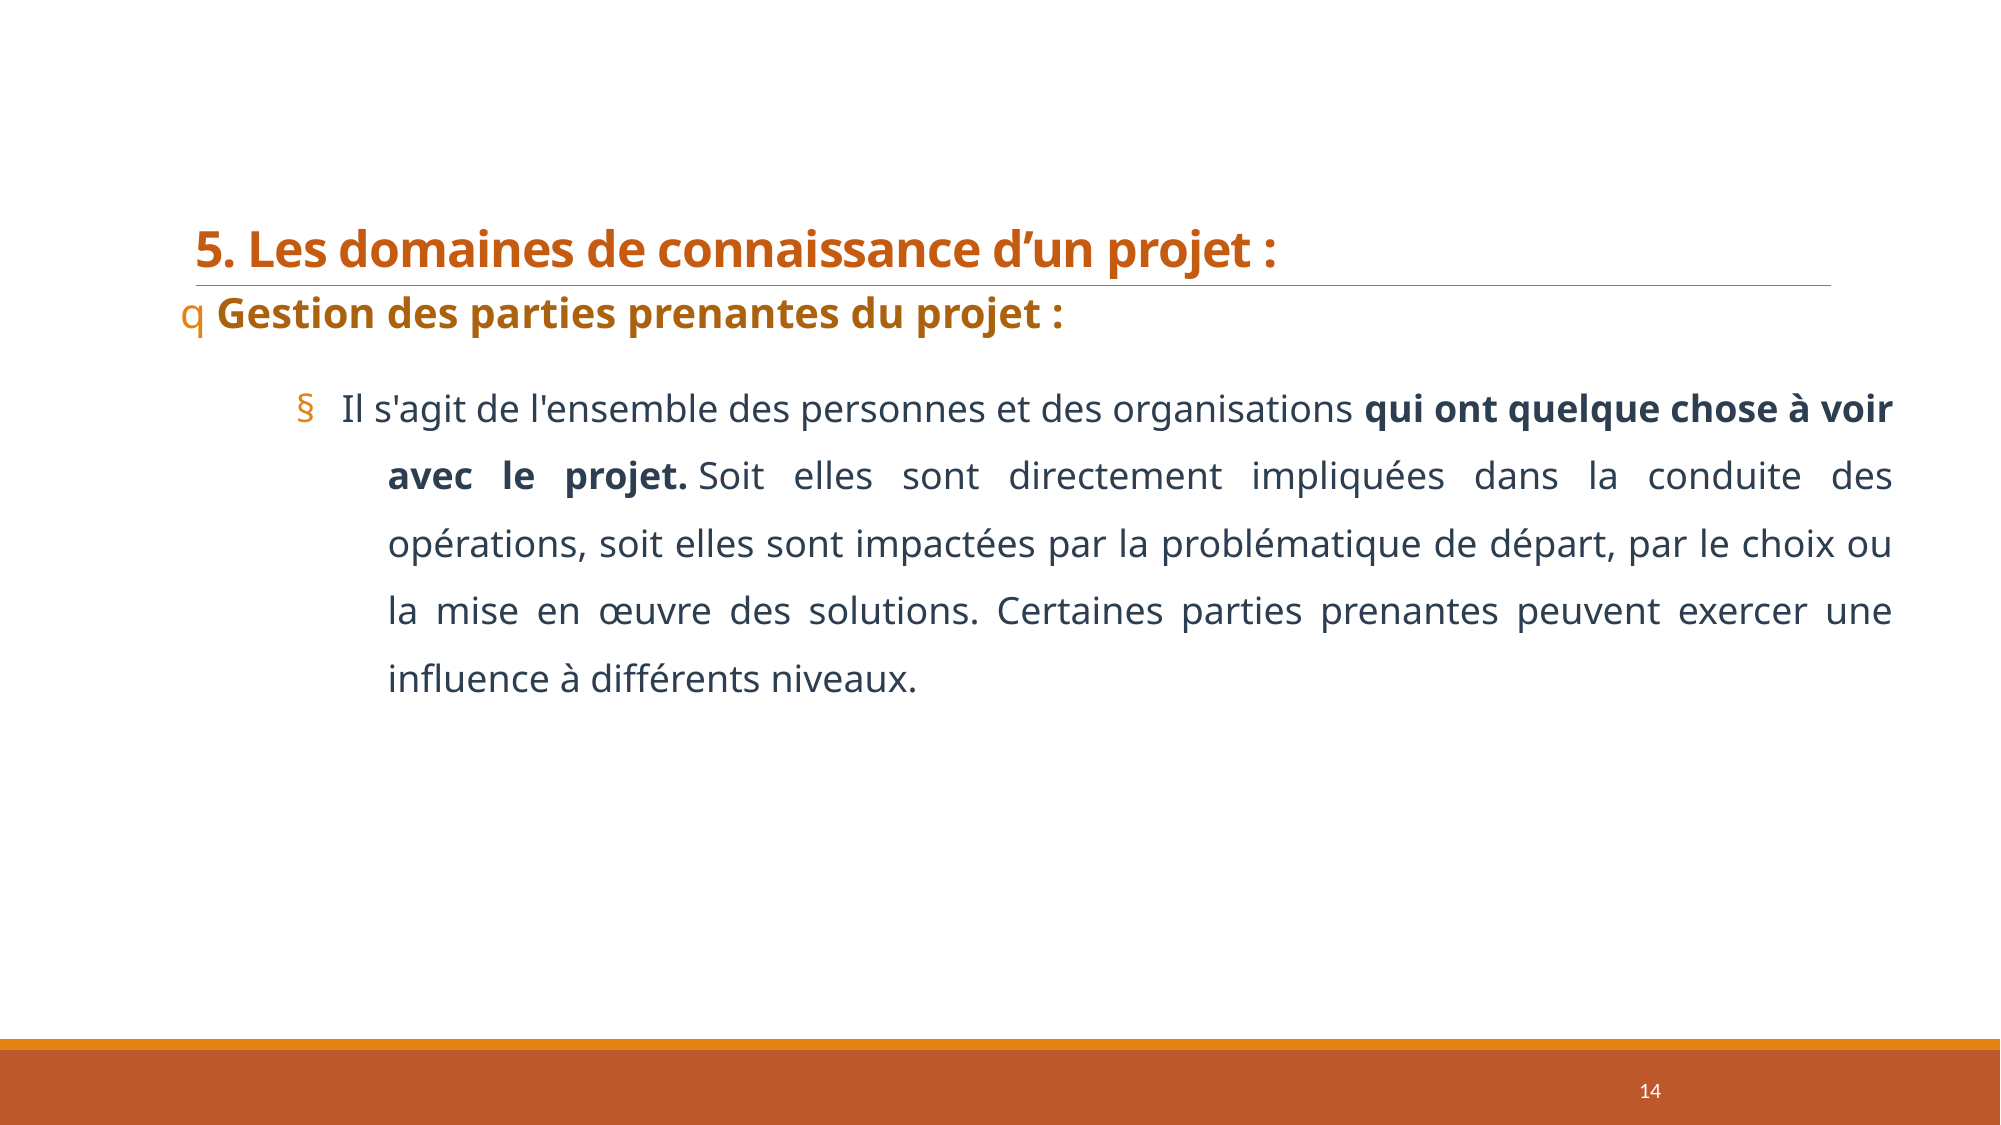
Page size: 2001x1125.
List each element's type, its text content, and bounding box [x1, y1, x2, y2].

text_box [1624, 1059, 1840, 1120]
list Gestion des parties prenantes du projet : Il s'agit de l'ensemble des personnes et des organisations qui ont quelque chose à voir avec le projet. Soit elles sont directement impliquées dans la conduite des opérations, soit elles sont impactées par la problématique de départ, par le choix ou la mise en œuvre des solutions. Certaines parties prenantes peuvent exercer une influence à différents niveaux. [180, 285, 1895, 963]
title 5. Les domaines de connaissance d’un projet : [180, 47, 1831, 285]
